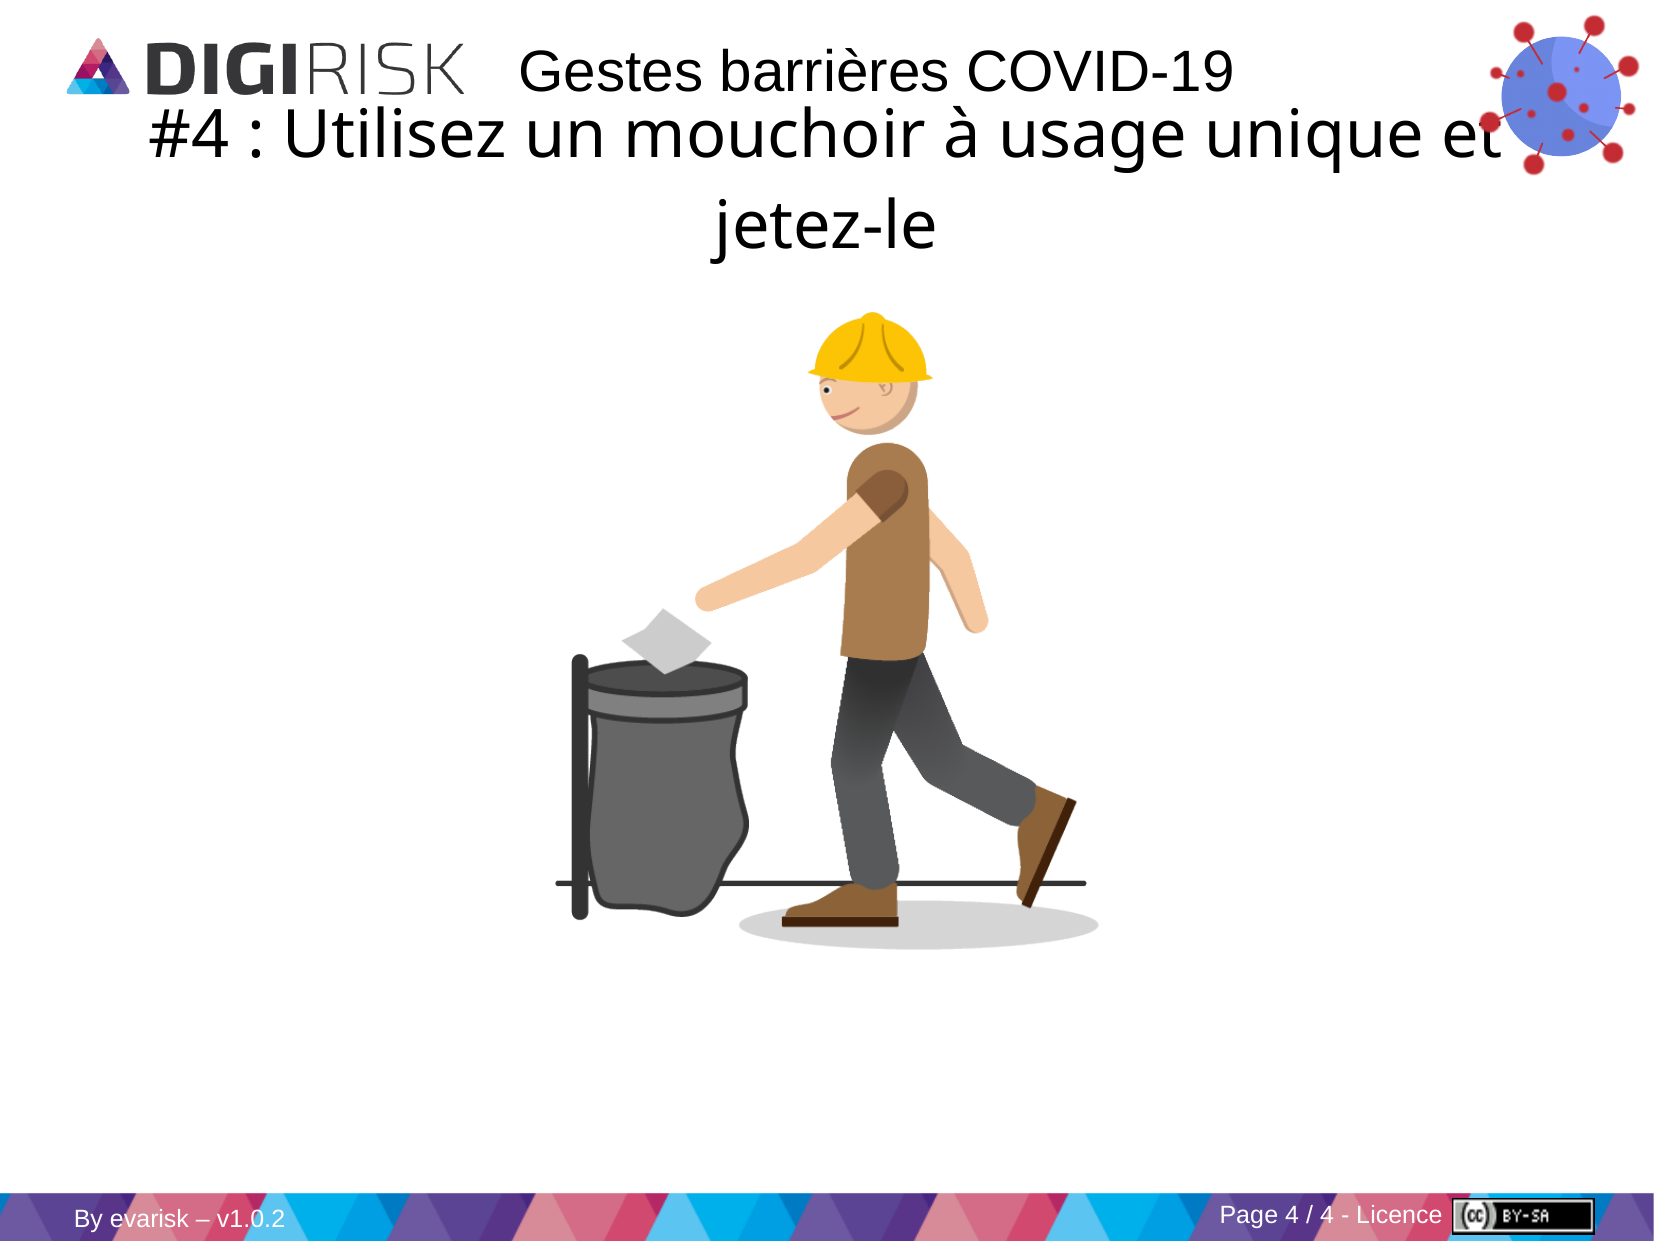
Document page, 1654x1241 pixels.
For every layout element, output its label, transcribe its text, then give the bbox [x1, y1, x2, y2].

title #4 : Utilisez un mouchoir à usage unique et jetez-le [64, 136, 1589, 218]
picture [555, 312, 1099, 950]
picture [0, 1175, 1654, 1241]
picture [1470, 6, 1648, 184]
title Gestes barrières COVID-19 [442, 30, 1312, 113]
picture [64, 35, 442, 95]
